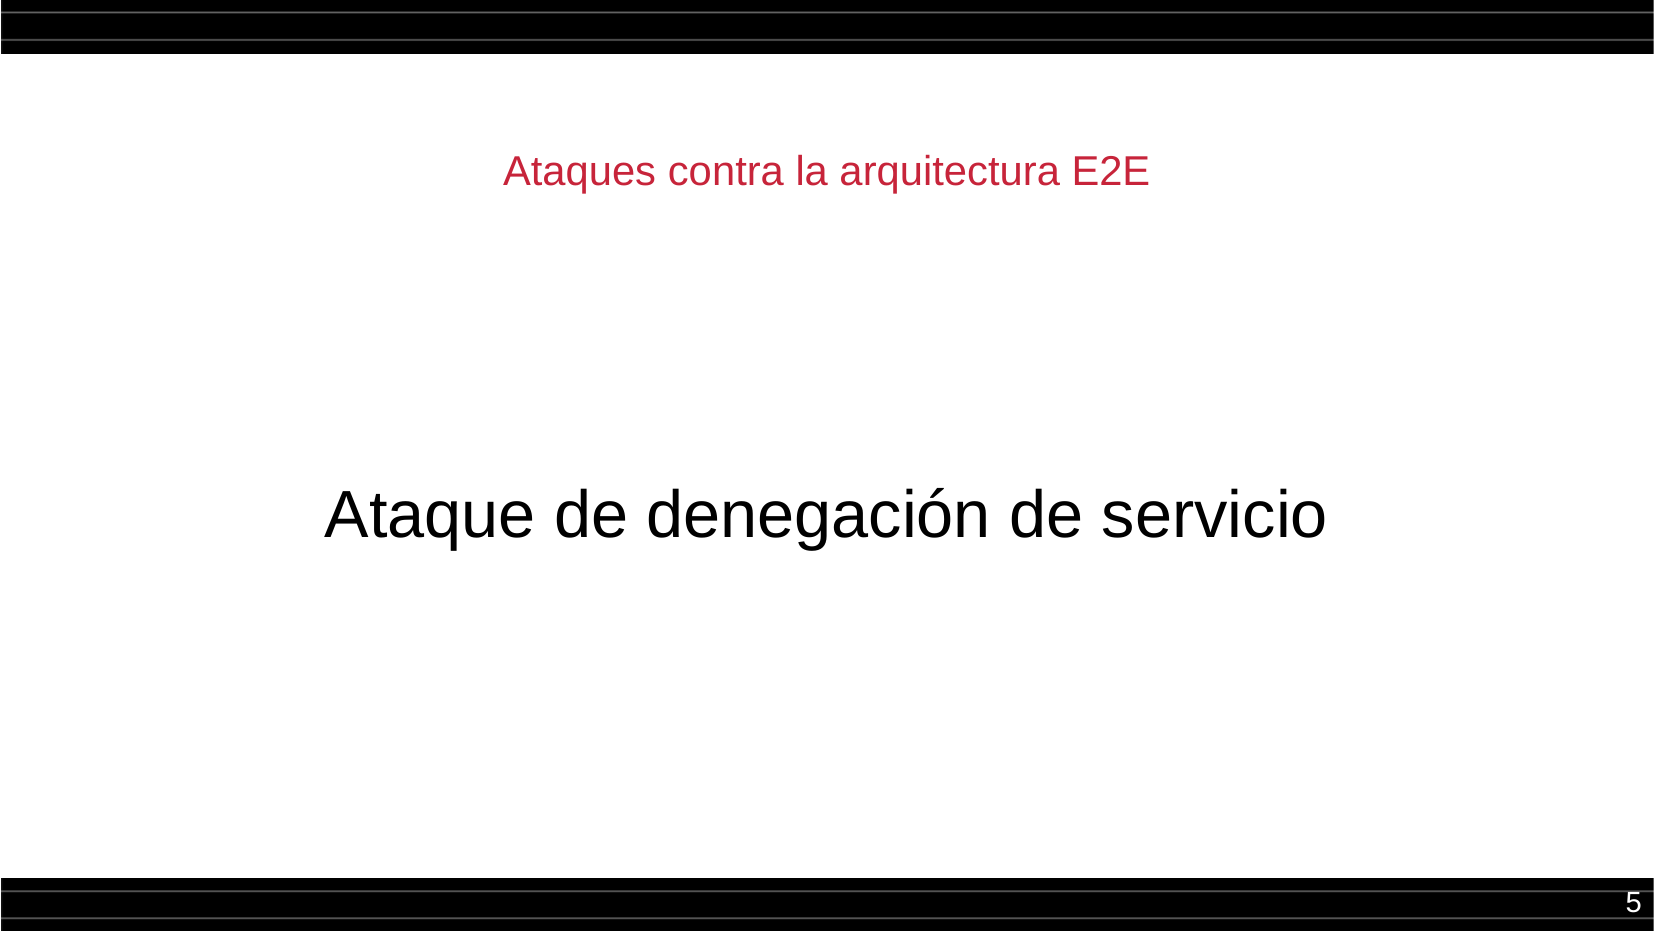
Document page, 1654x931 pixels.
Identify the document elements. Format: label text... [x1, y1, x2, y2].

title Ataques contra la arquitectura E2E [82, 92, 1571, 249]
picture [1, 878, 1654, 931]
subtitle Ataque de denegación de servicio [82, 271, 1571, 758]
picture [1, 0, 1654, 54]
